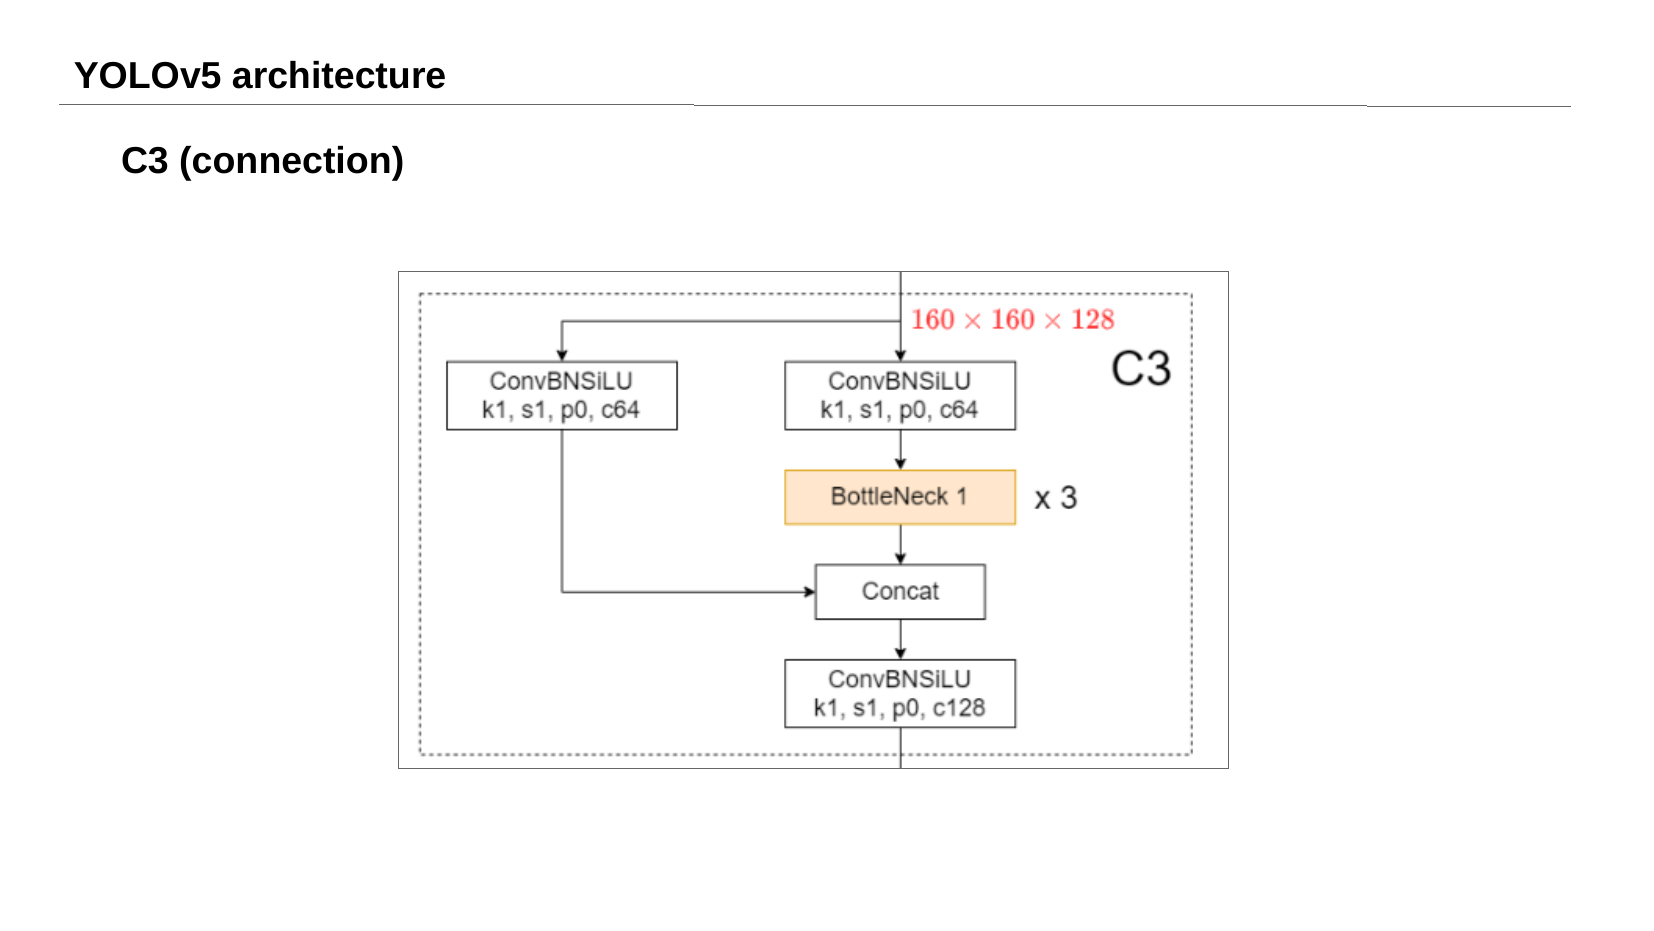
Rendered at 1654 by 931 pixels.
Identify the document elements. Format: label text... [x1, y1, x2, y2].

text_box C3 (connection) [106, 132, 567, 189]
text_box YOLOv5 architecture [59, 47, 520, 104]
picture [398, 271, 1229, 769]
